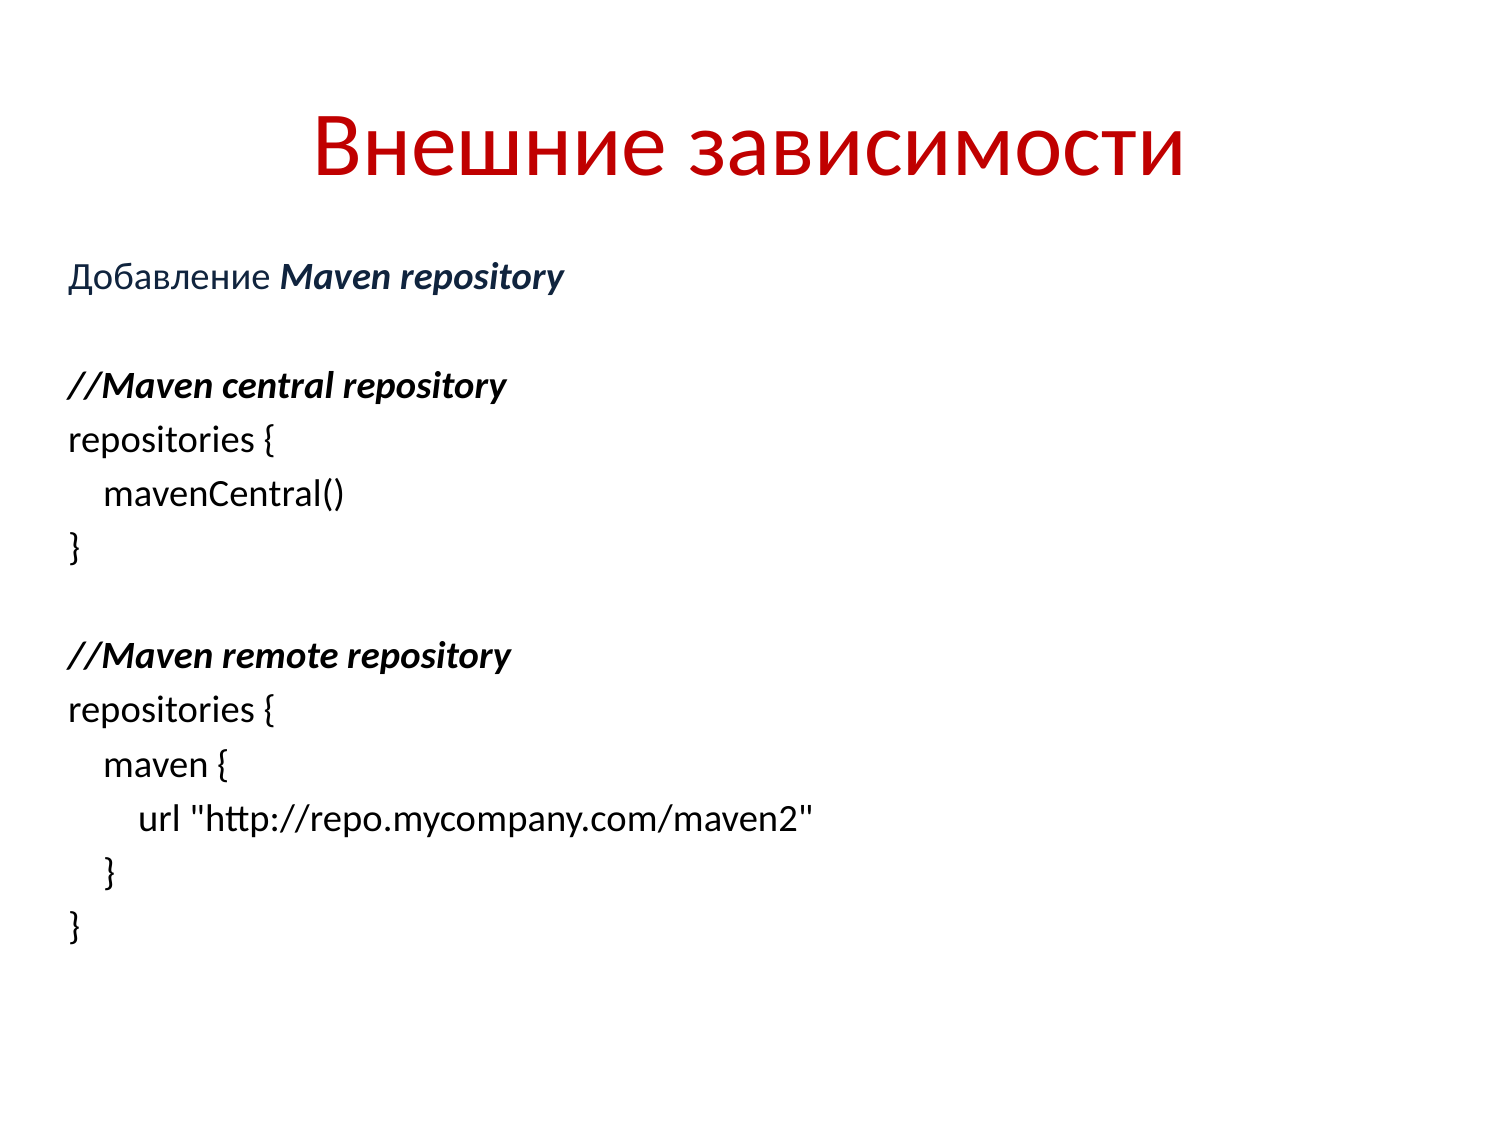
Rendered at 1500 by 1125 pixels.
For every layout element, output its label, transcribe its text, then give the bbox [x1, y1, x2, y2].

title Внешние зависимости [75, 45, 1425, 233]
list Добавление Maven repository //Maven central repository repositories { mavenCentral() } //Maven remote repository repositories { maven { url "http://repo.mycompany.com/maven2" } } [53, 243, 1447, 1071]
